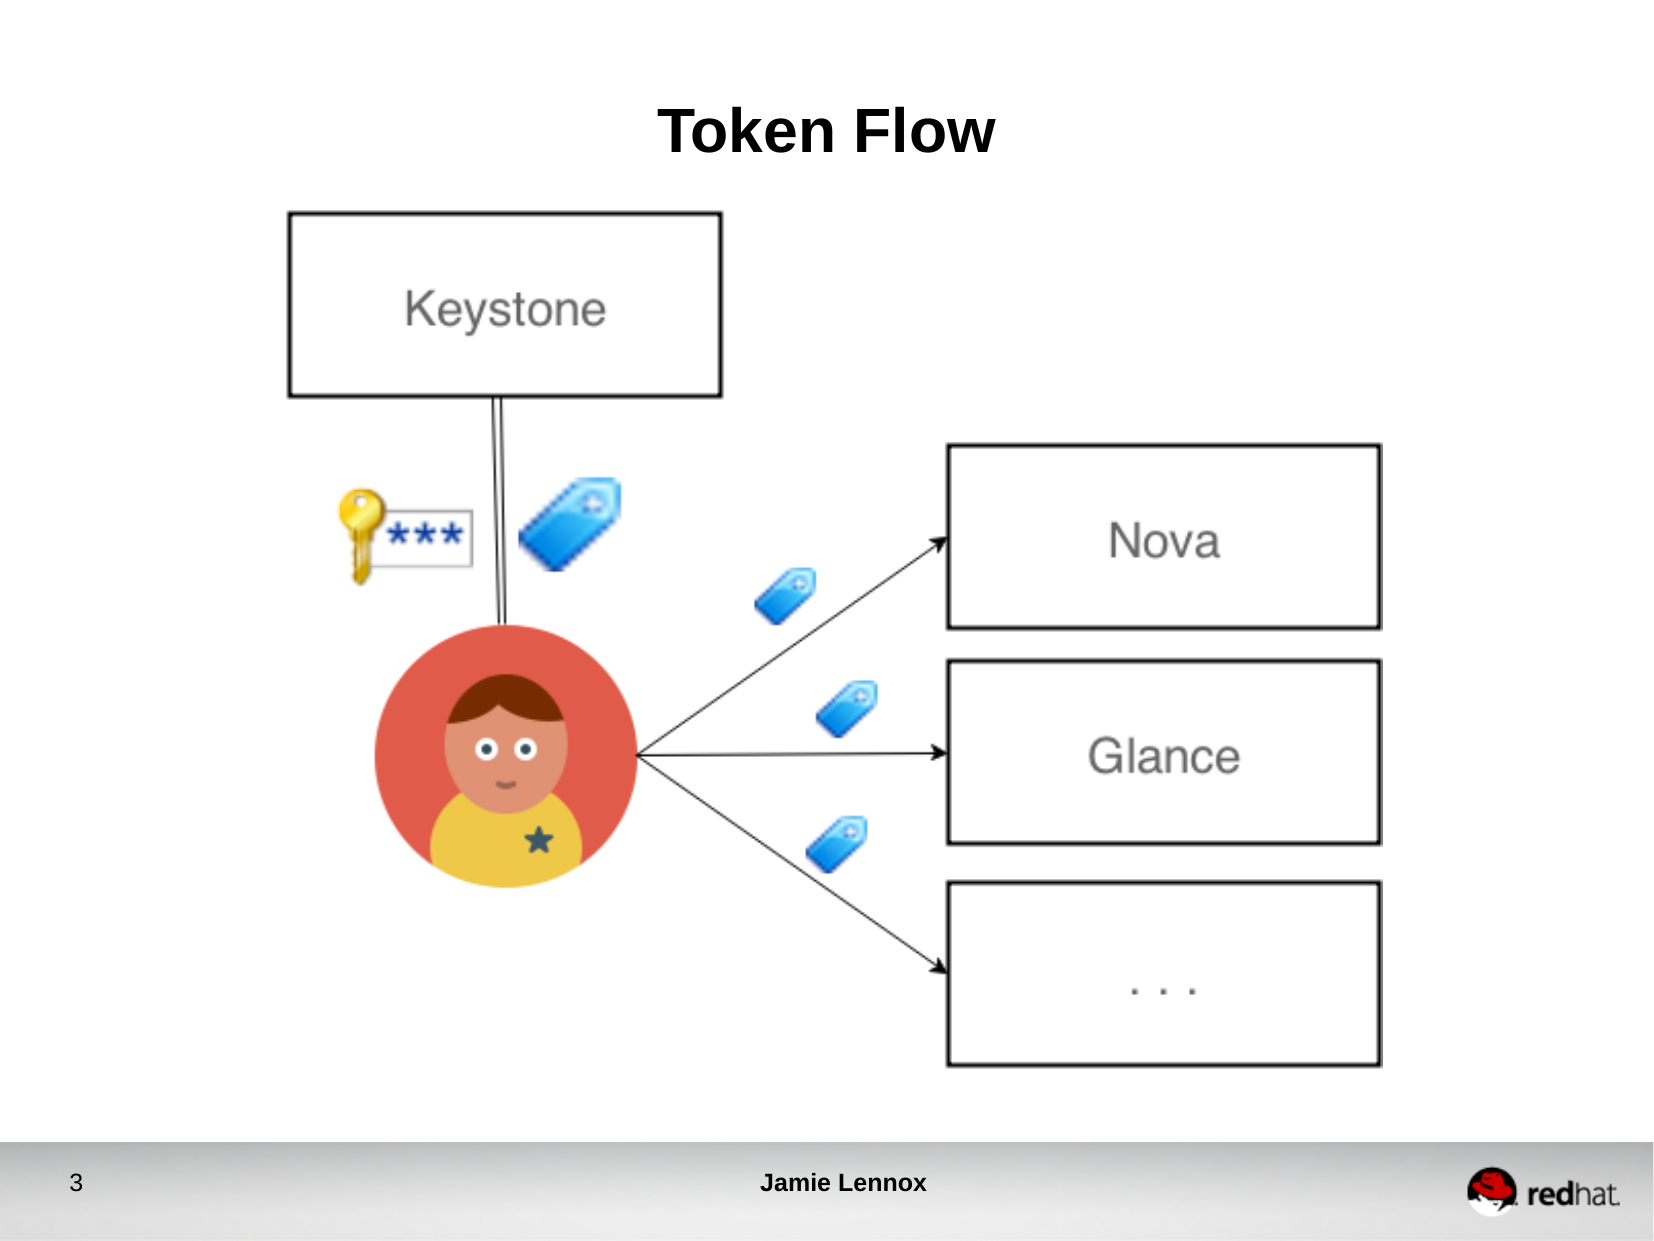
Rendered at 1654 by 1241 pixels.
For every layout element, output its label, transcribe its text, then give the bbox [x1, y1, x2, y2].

picture [285, 209, 1383, 1075]
title Token Flow [82, 37, 1571, 226]
picture [0, 1142, 1654, 1241]
